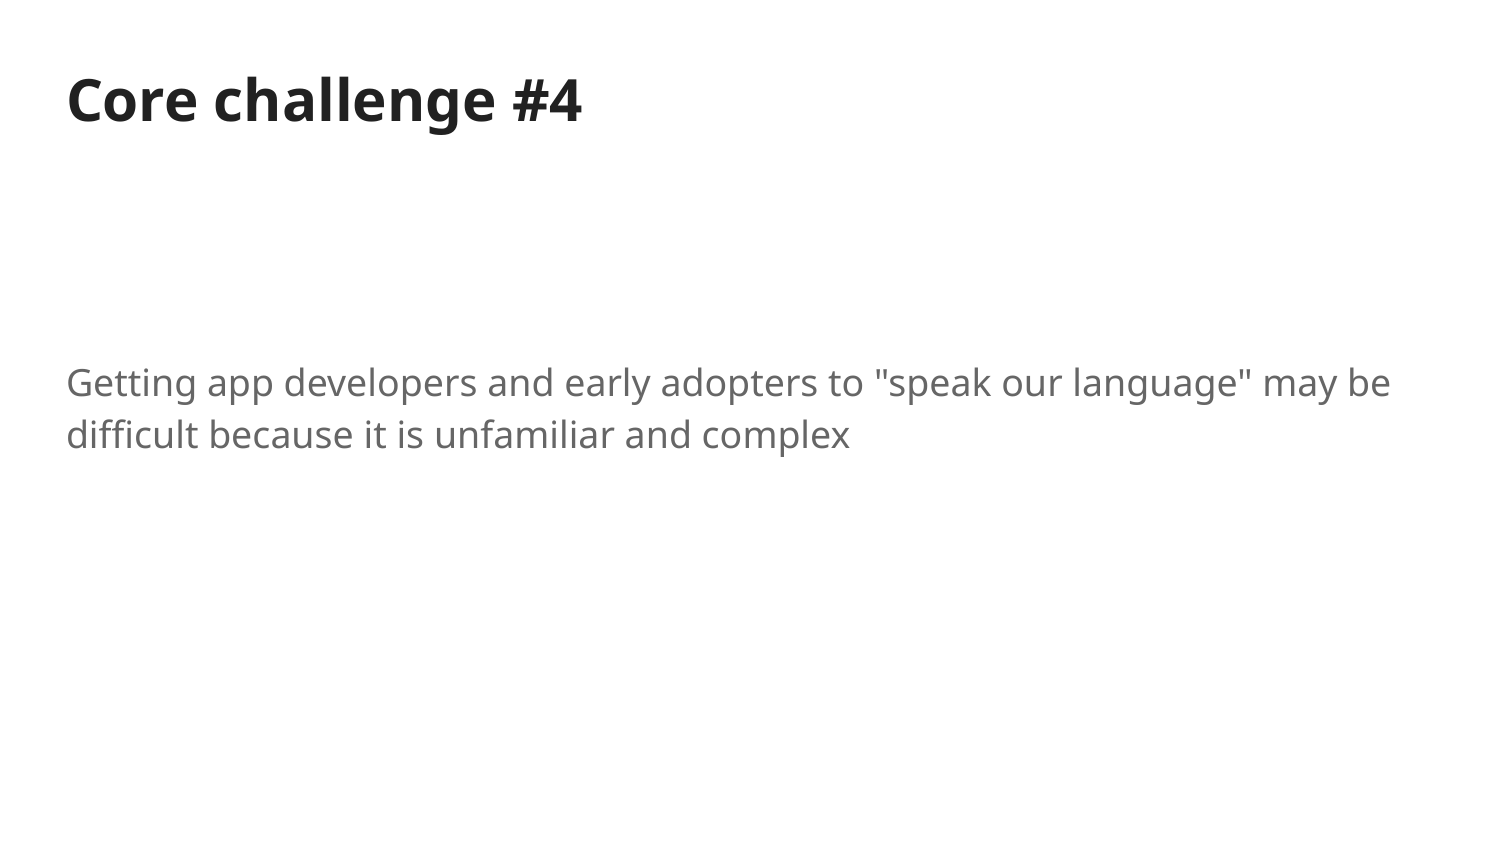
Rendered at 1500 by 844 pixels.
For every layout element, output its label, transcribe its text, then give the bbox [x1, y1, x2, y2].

list Getting app developers and early adopters to "speak our language" may be difficult because it is unfamiliar and complex [51, 337, 1449, 844]
title Core challenge #4 [51, 48, 1449, 180]
